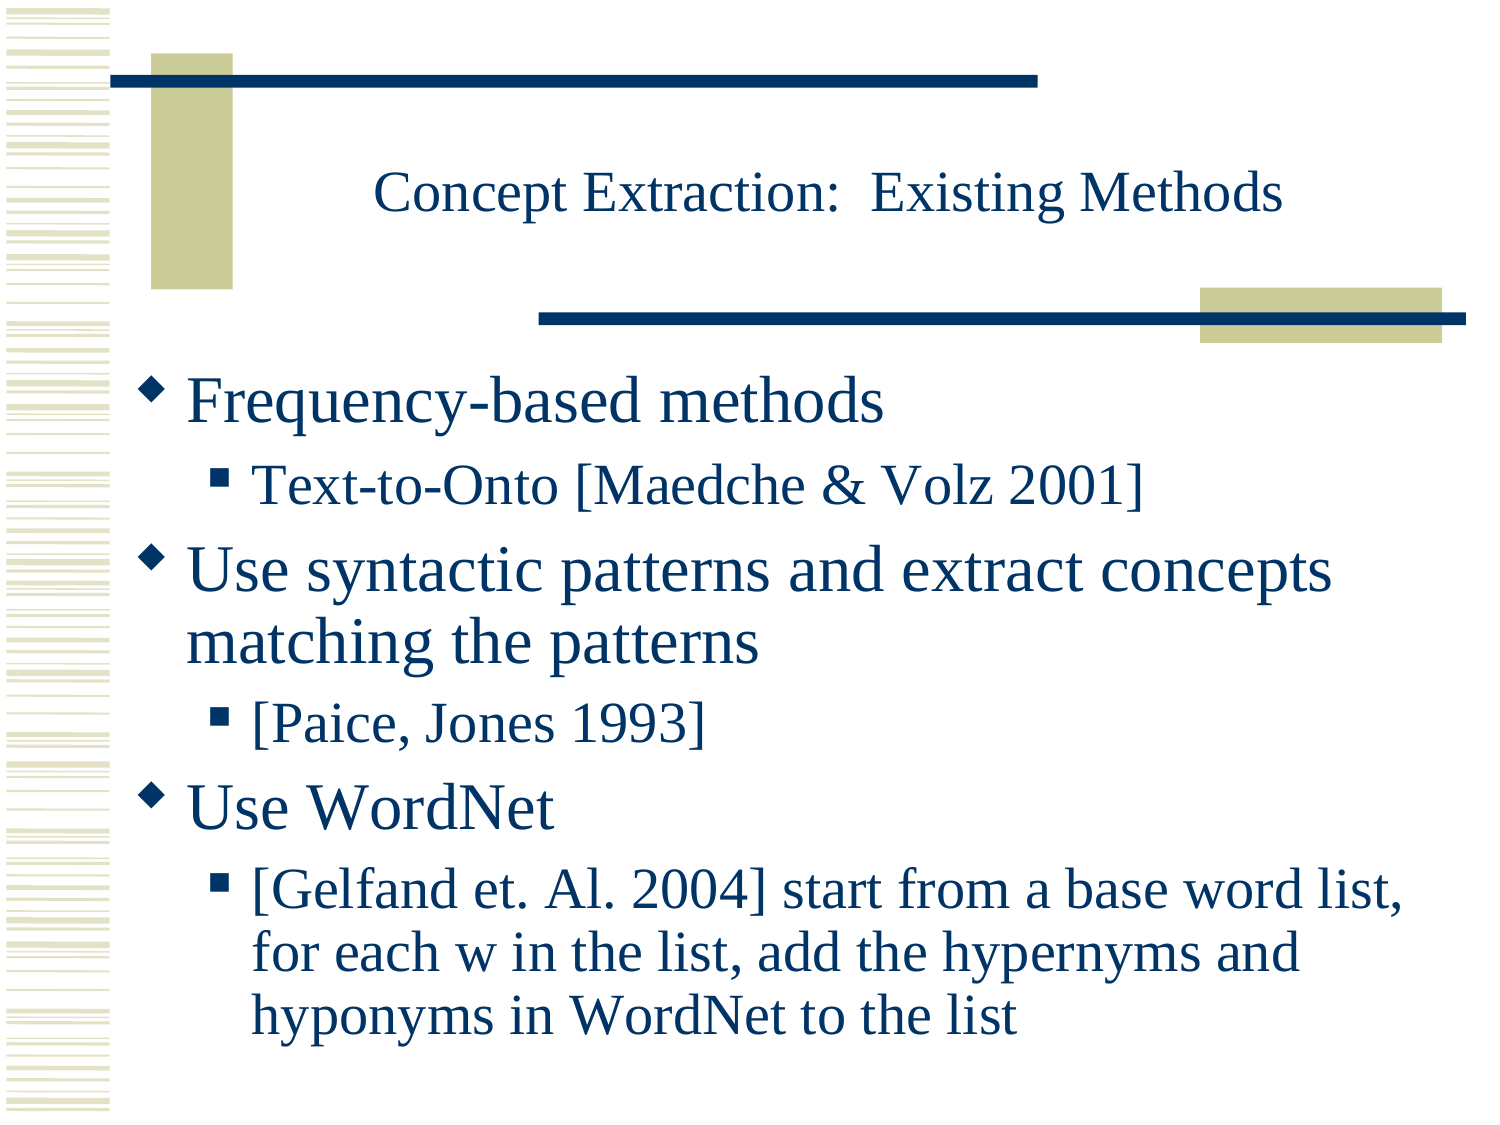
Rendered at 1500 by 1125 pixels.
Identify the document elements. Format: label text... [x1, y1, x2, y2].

title Concept Extraction: Existing Methods [224, 86, 1434, 301]
list Frequency-based methods Text-to-Onto [Maedche & Volz 2001] Use syntactic patterns and extract concepts matching the patterns [Paice, Jones 1993] Use WordNet [Gelfand et. Al. 2004] start from a base word list, for each w in the list, add the hypernyms and hyponyms in WordNet to the list [132, 363, 1437, 1059]
